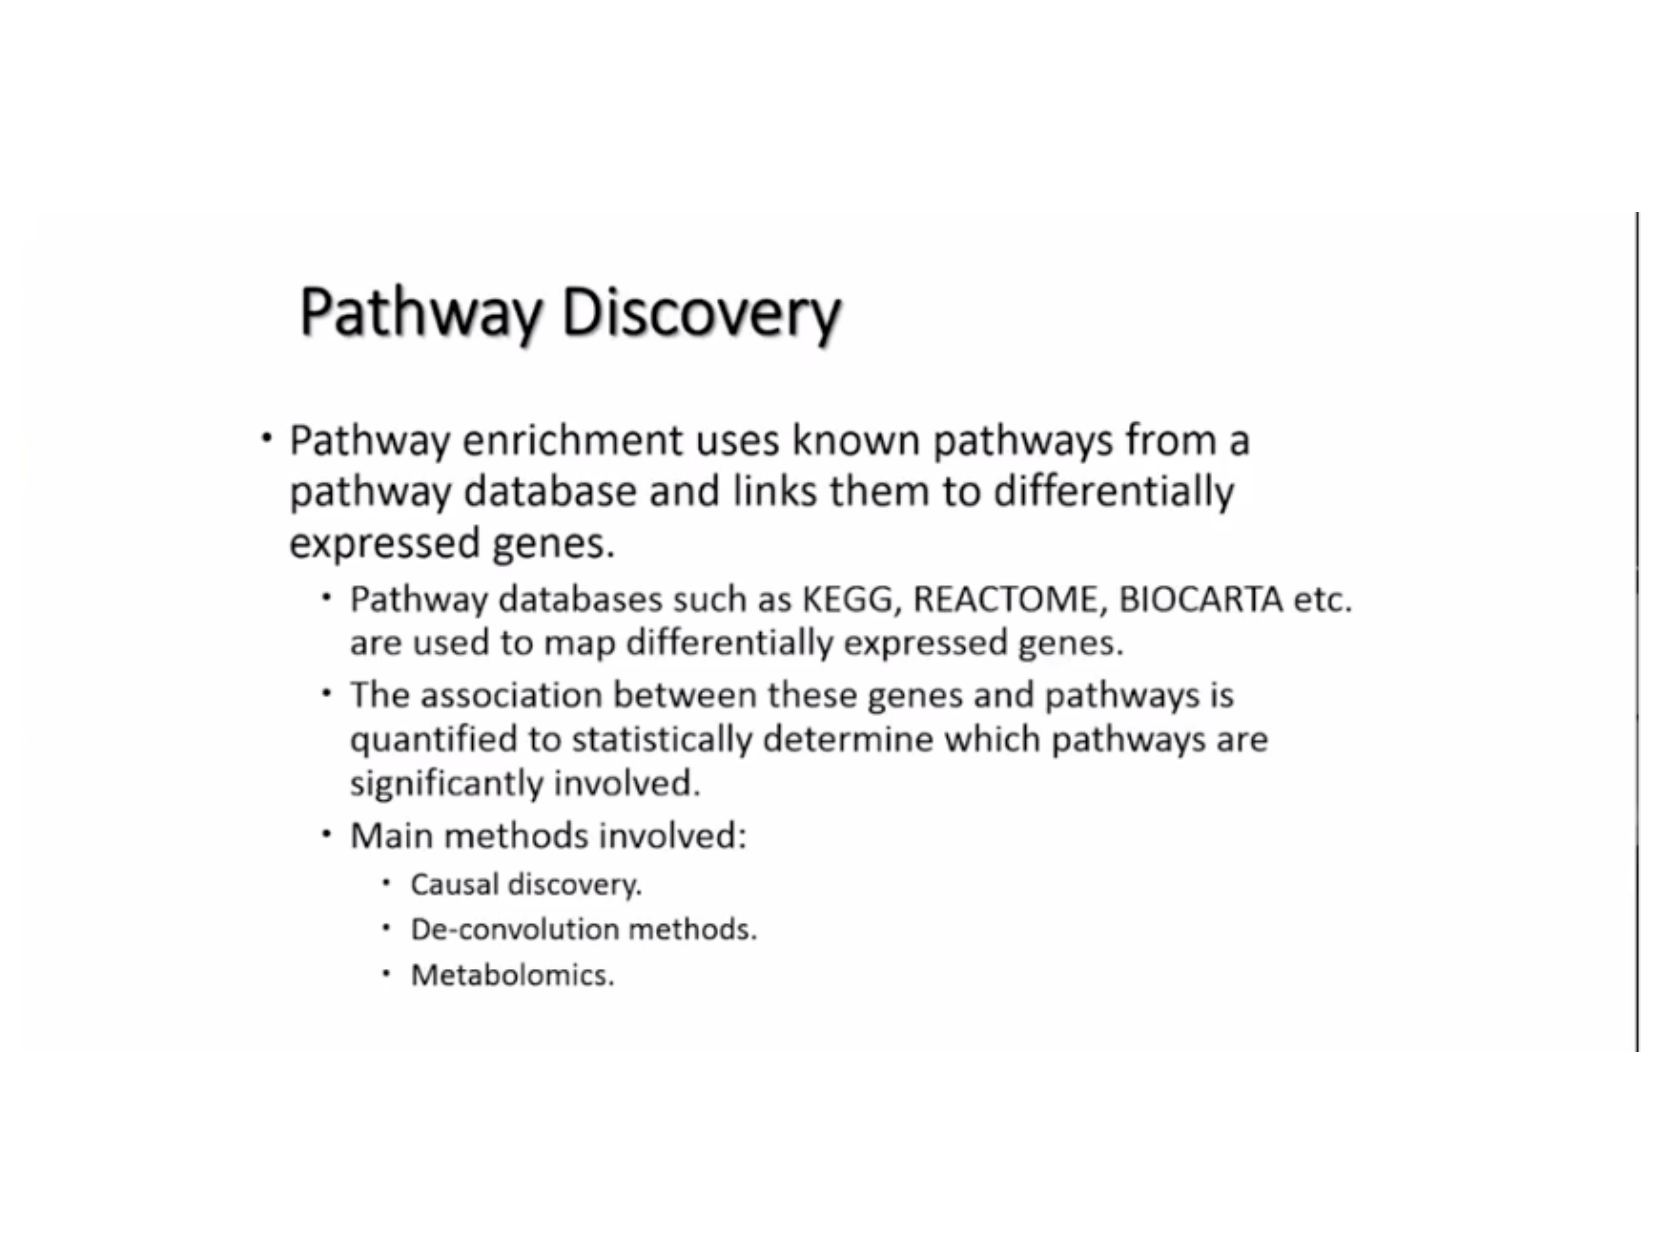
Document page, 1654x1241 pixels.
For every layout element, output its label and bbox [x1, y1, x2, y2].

picture [20, 212, 1641, 1052]
